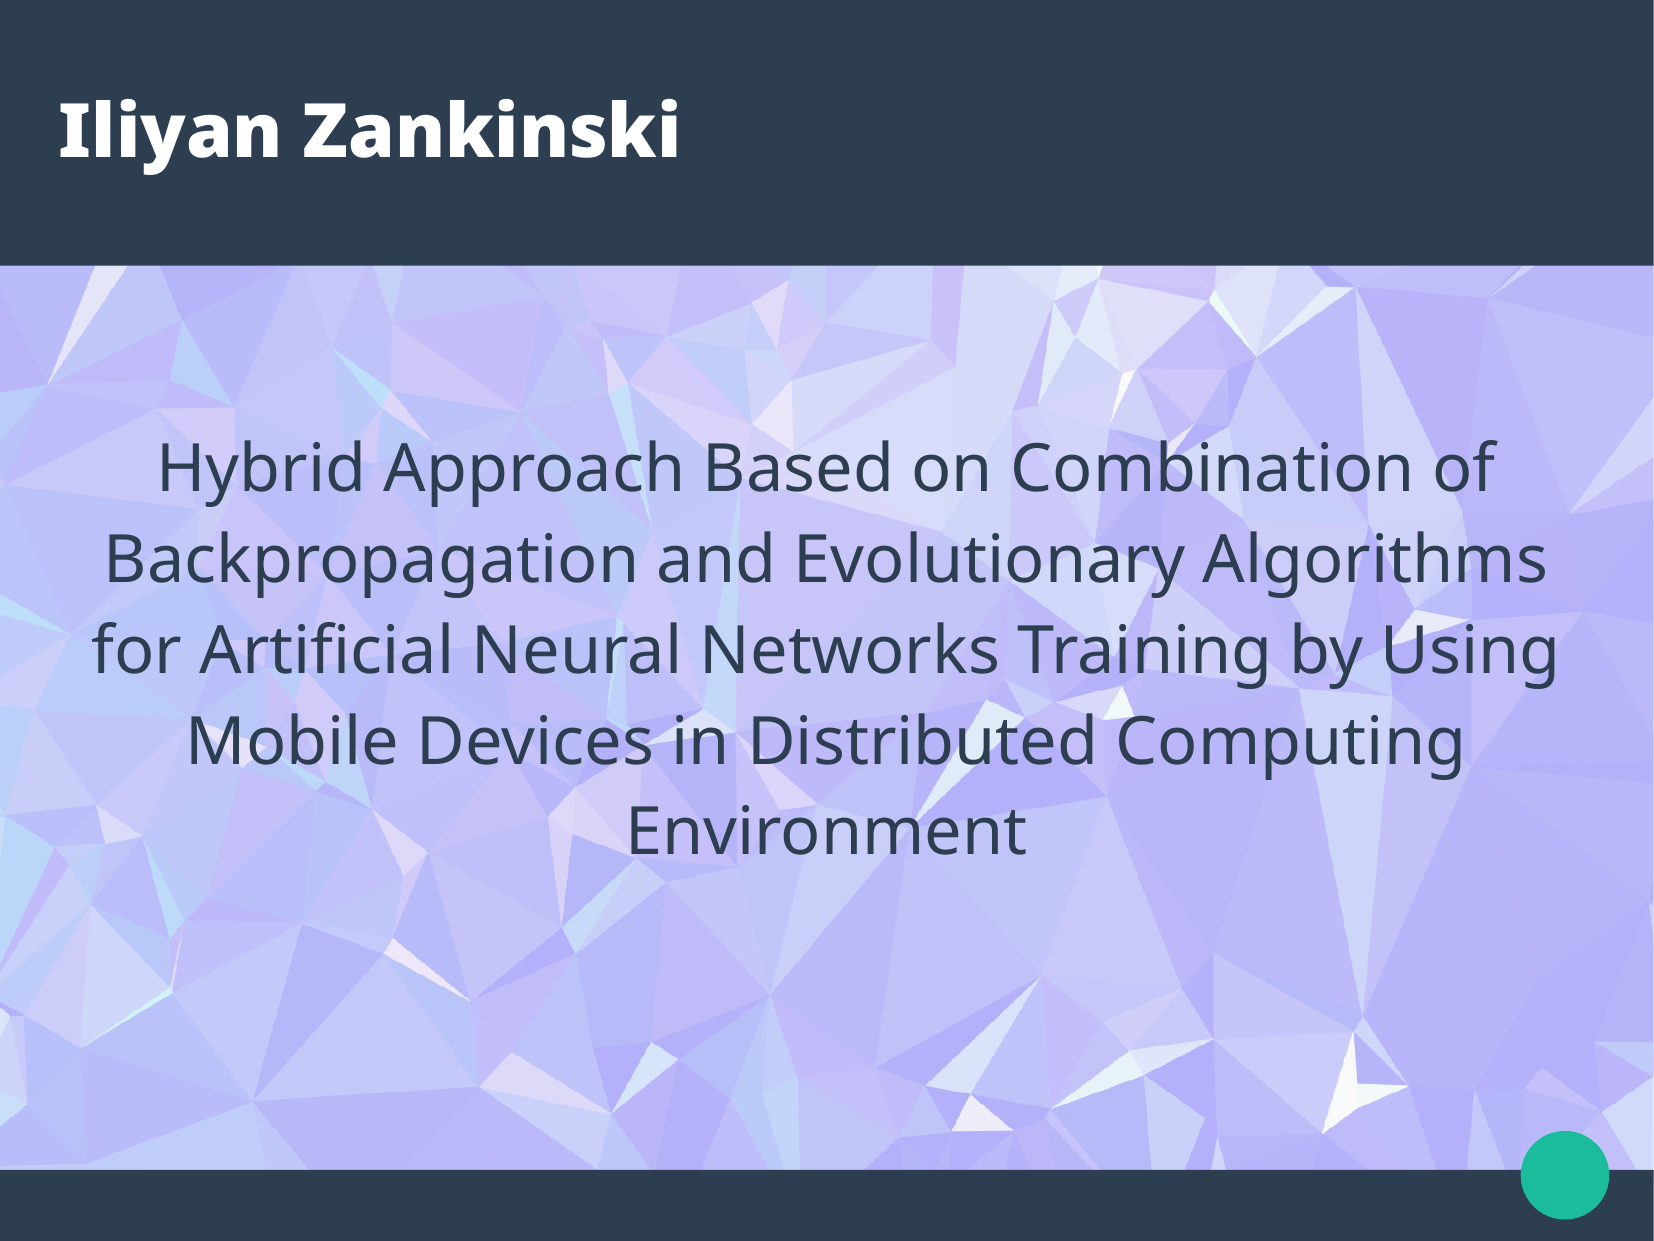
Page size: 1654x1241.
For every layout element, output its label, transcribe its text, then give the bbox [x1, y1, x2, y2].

title Iliyan Zankinski [59, 49, 1595, 207]
subtitle Hybrid Approach Based on Combination of Backpropagation and Evolutionary Algorithms for Artificial Neural Networks Training by Using Mobile Devices in Distributed Computing Environment [59, 324, 1595, 1152]
picture [0, 266, 1654, 1169]
